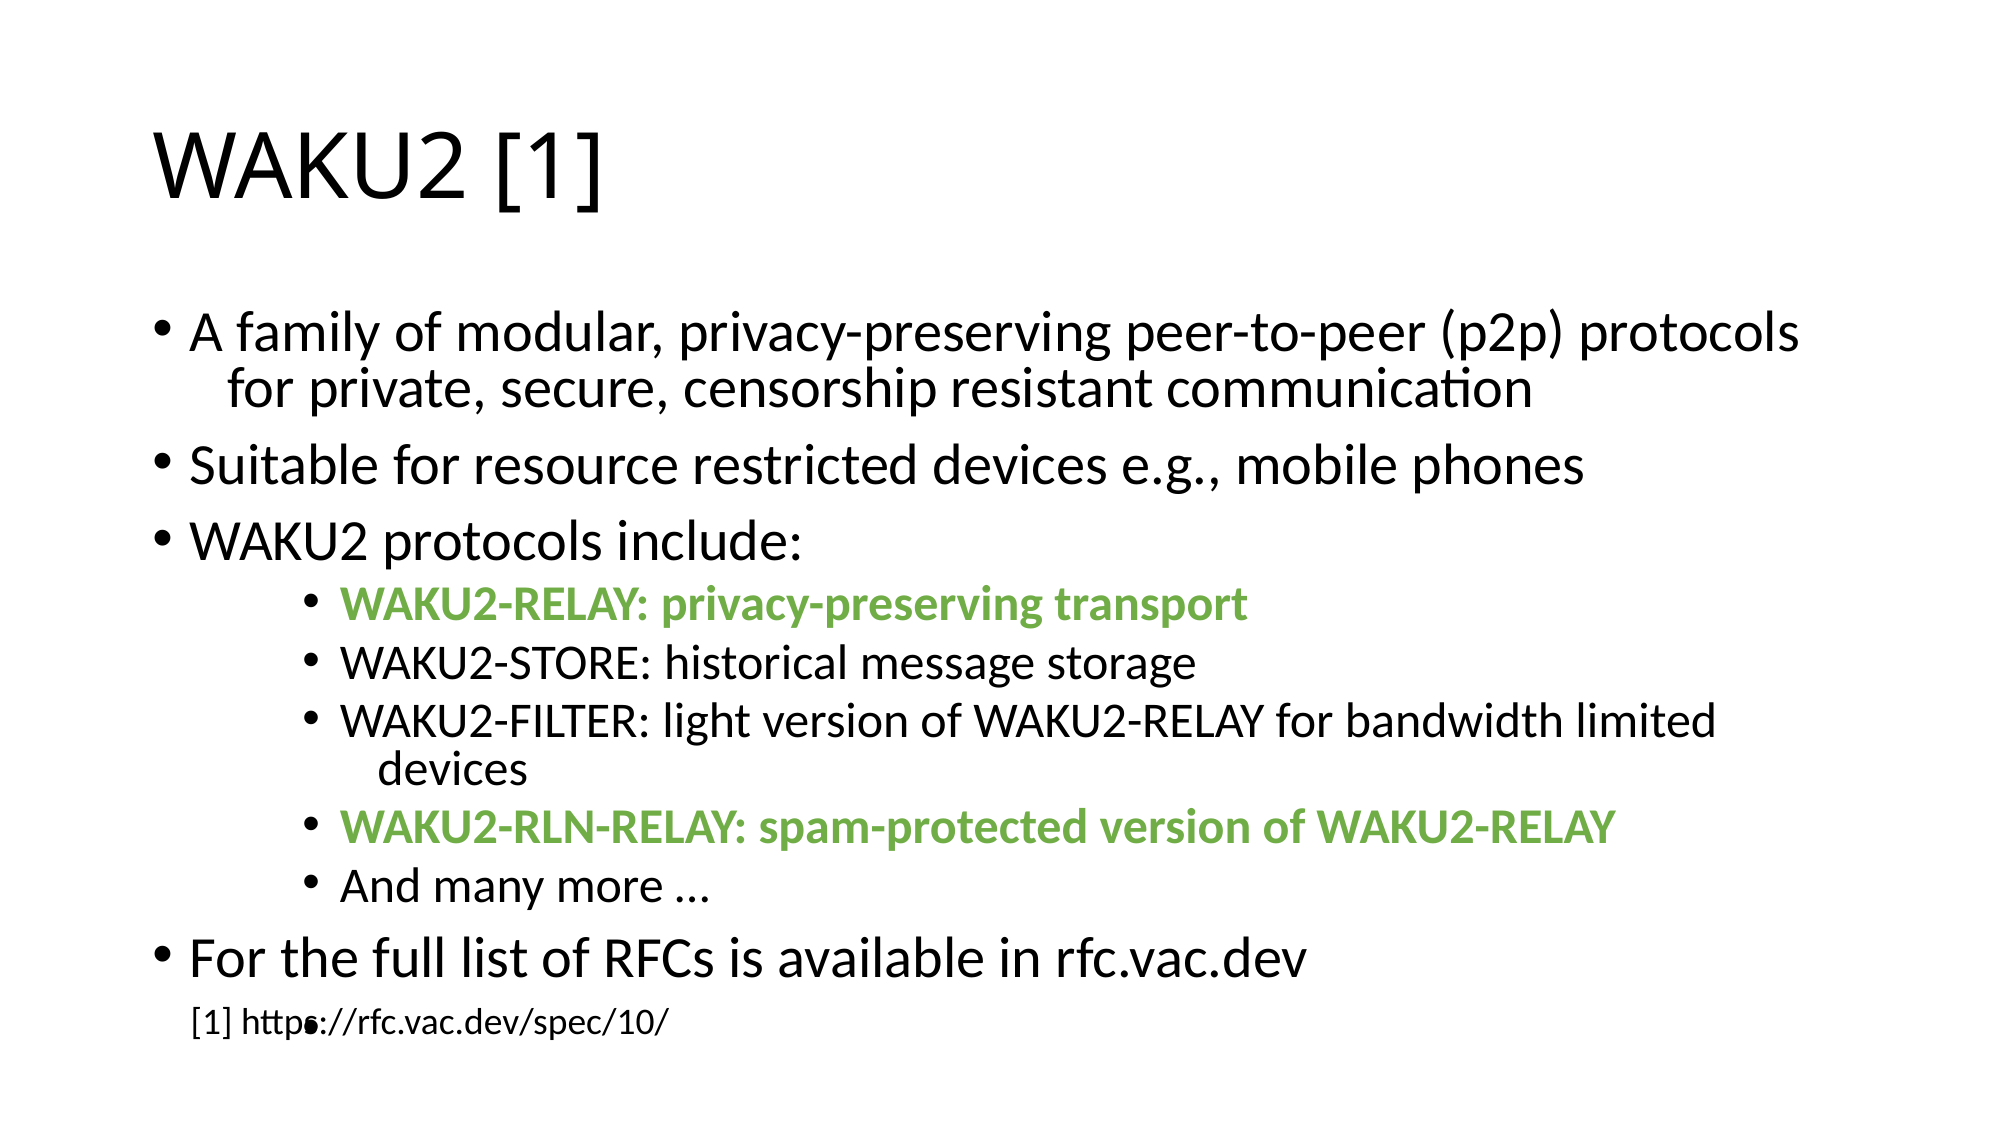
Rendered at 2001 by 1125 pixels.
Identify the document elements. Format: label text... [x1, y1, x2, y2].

text_box [1] https://rfc.vac.dev/spec/10/ [176, 989, 1361, 1049]
title WAKU2 [1] [137, 59, 1863, 278]
list A family of modular, privacy-preserving peer-to-peer (p2p) protocols for private, secure, censorship resistant communication Suitable for resource restricted devices e.g., mobile phones WAKU2 protocols include: WAKU2-RELAY: privacy-preserving transport WAKU2-STORE: historical message storage WAKU2-FILTER: light version of WAKU2-RELAY for bandwidth limited devices WAKU2-RLN-RELAY: spam-protected version of WAKU2-RELAY And many more … For the full list of RFCs is available in rfc.vac.dev [137, 299, 1863, 1014]
